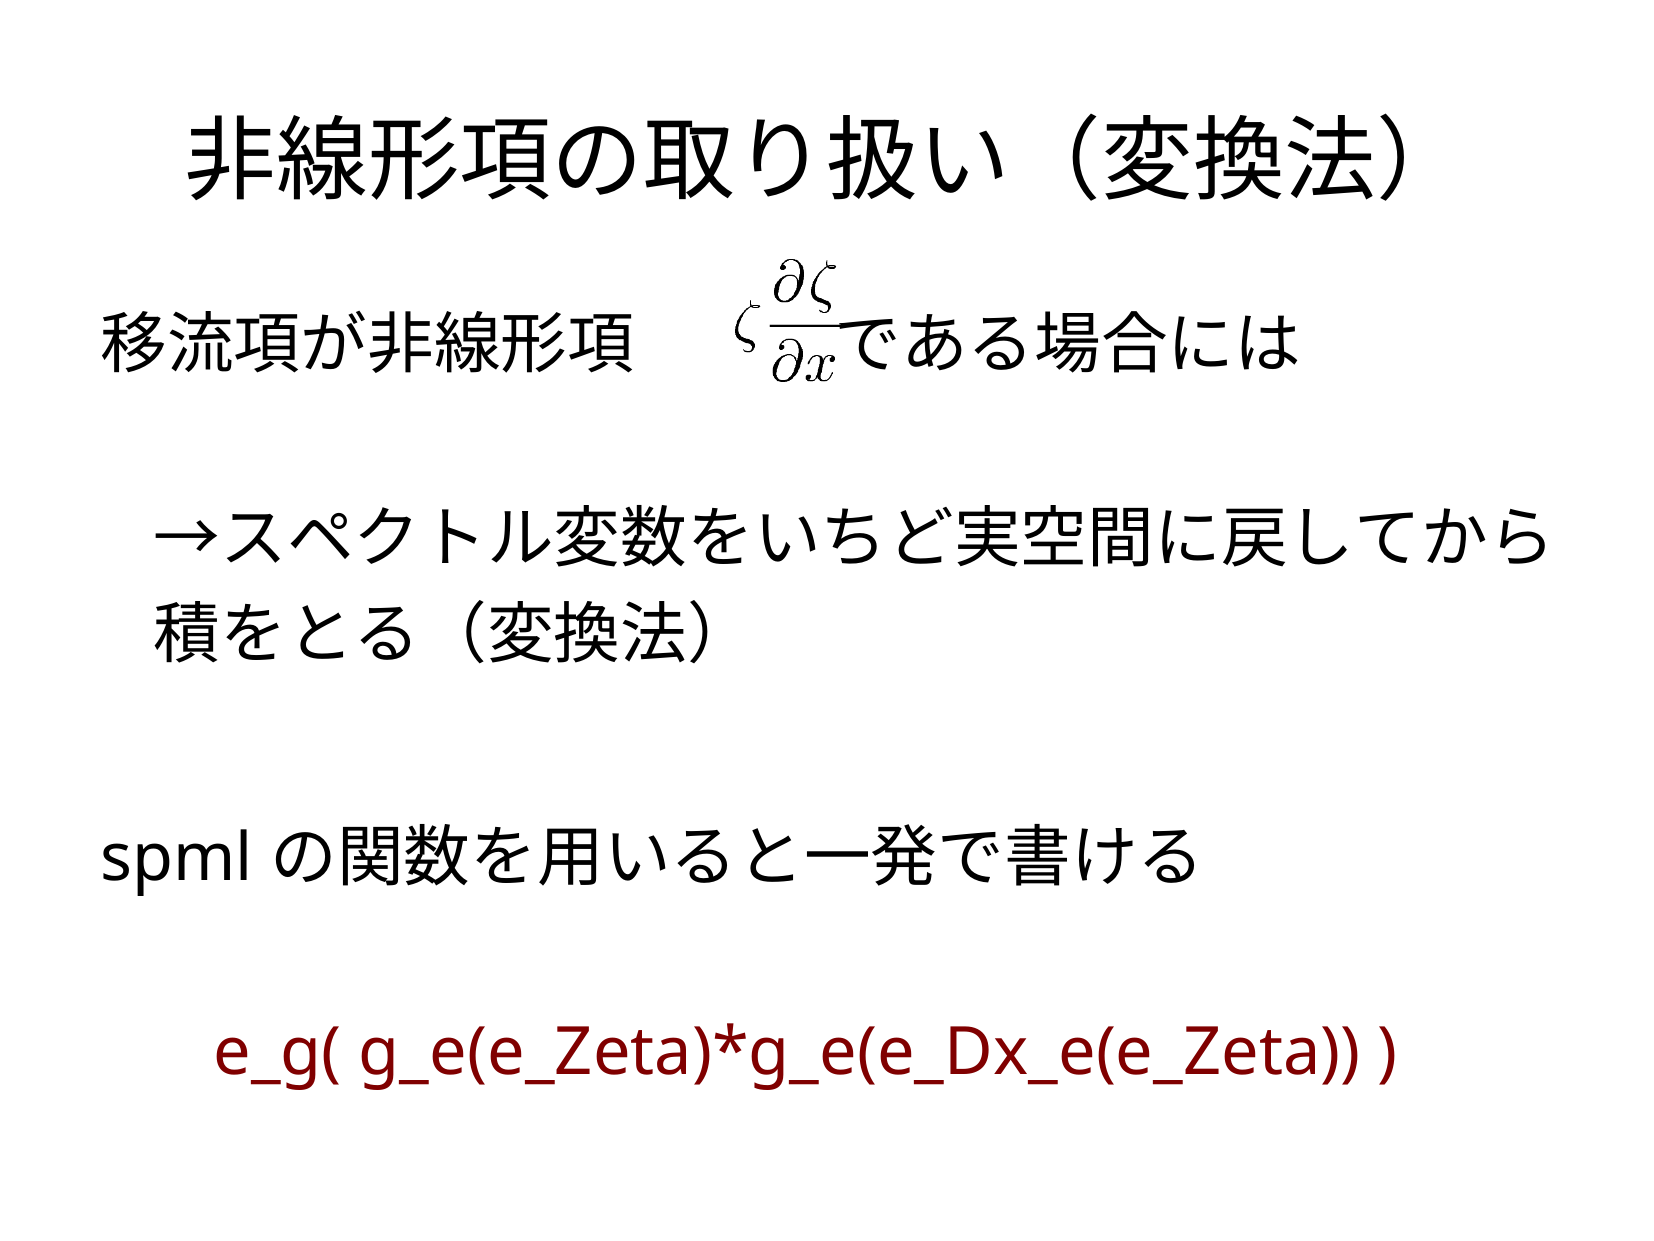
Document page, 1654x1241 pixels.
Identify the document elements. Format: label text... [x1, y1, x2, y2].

title 非線形項の取り扱い（変換法） [82, 56, 1571, 250]
picture [722, 255, 851, 384]
list 移流項が非線形項 である場合には →スペクトル変数をいちど実空間に戻してから積をとる（変換法） spml の関数を用いると一発で書ける e_g( g_e(e_Zeta)*g_e(e_Dx_e(e_Zeta)) ) [82, 290, 1571, 1094]
